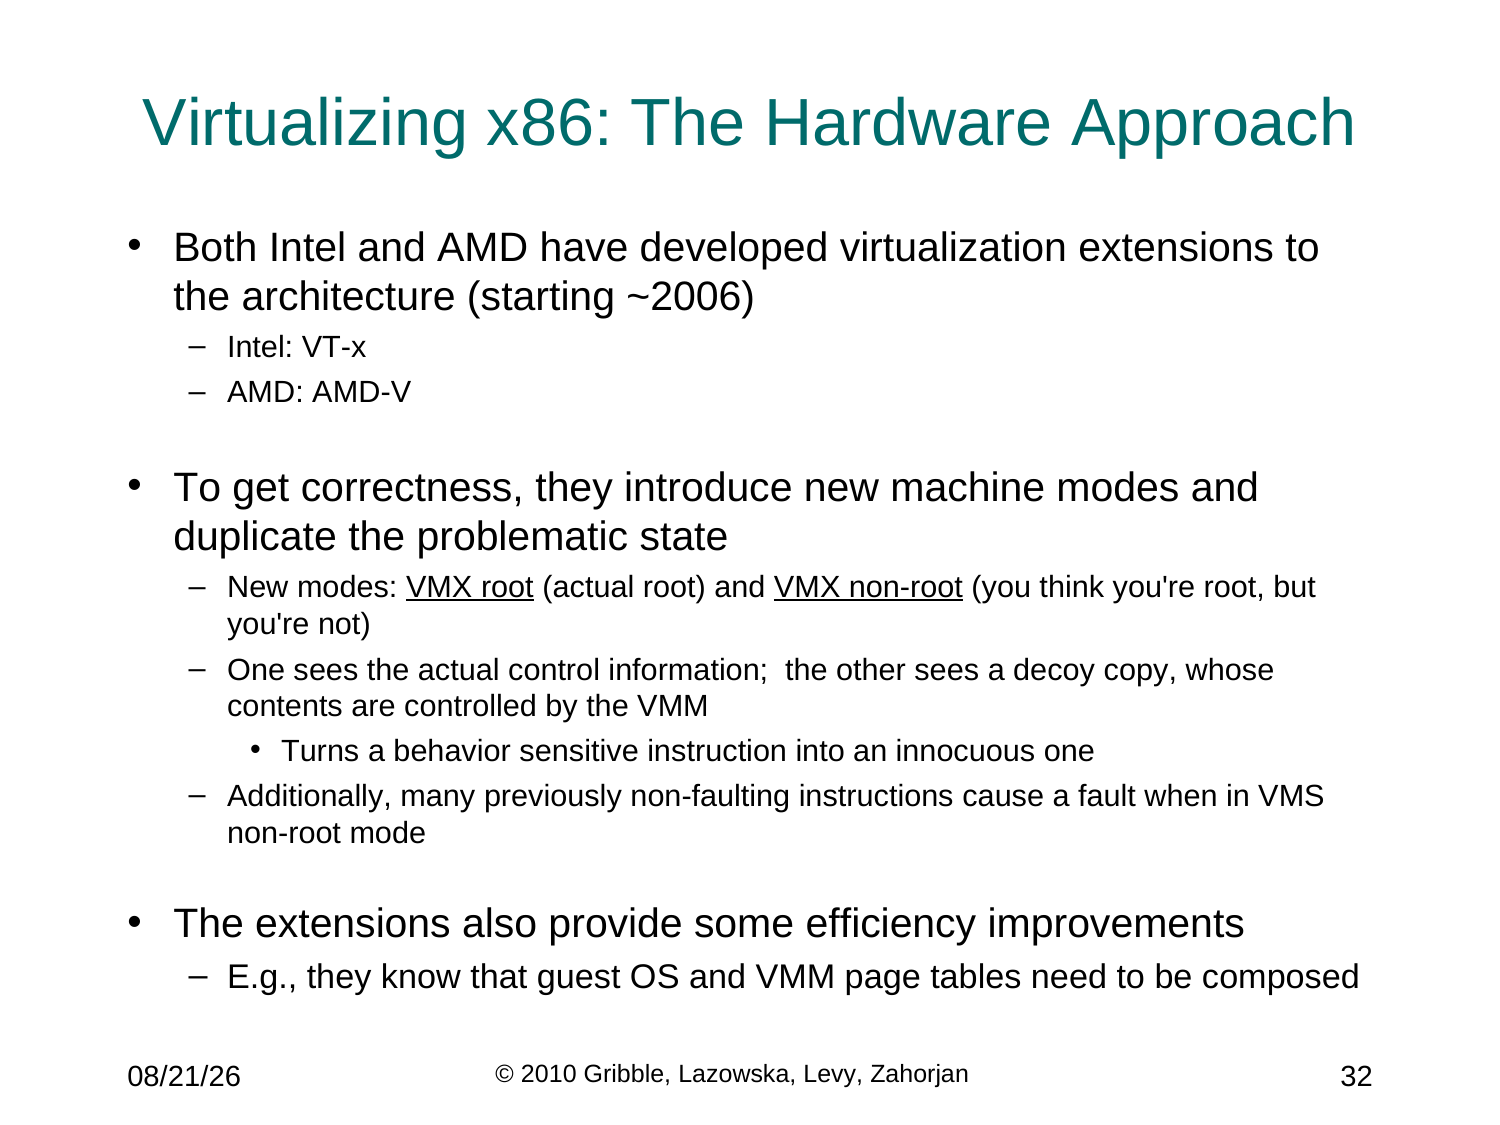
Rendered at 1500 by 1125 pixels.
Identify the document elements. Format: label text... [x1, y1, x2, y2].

list Both Intel and AMD have developed virtualization extensions to the architecture (starting ~2006) Intel: VT-x AMD: AMD-V To get correctness, they introduce new machine modes and duplicate the problematic state New modes: VMX root (actual root) and VMX non-root (you think you're root, but you're not) One sees the actual control information; the other sees a decoy copy, whose contents are controlled by the VMM Turns a behavior sensitive instruction into an innocuous one Additionally, many previously non-faulting instructions cause a fault when in VMS non-root mode The extensions also provide some efficiency improvements E.g., they know that guest OS and VMM page tables need to be composed [112, 212, 1388, 1013]
title Virtualizing x86: The Hardware Approach [112, 62, 1388, 176]
